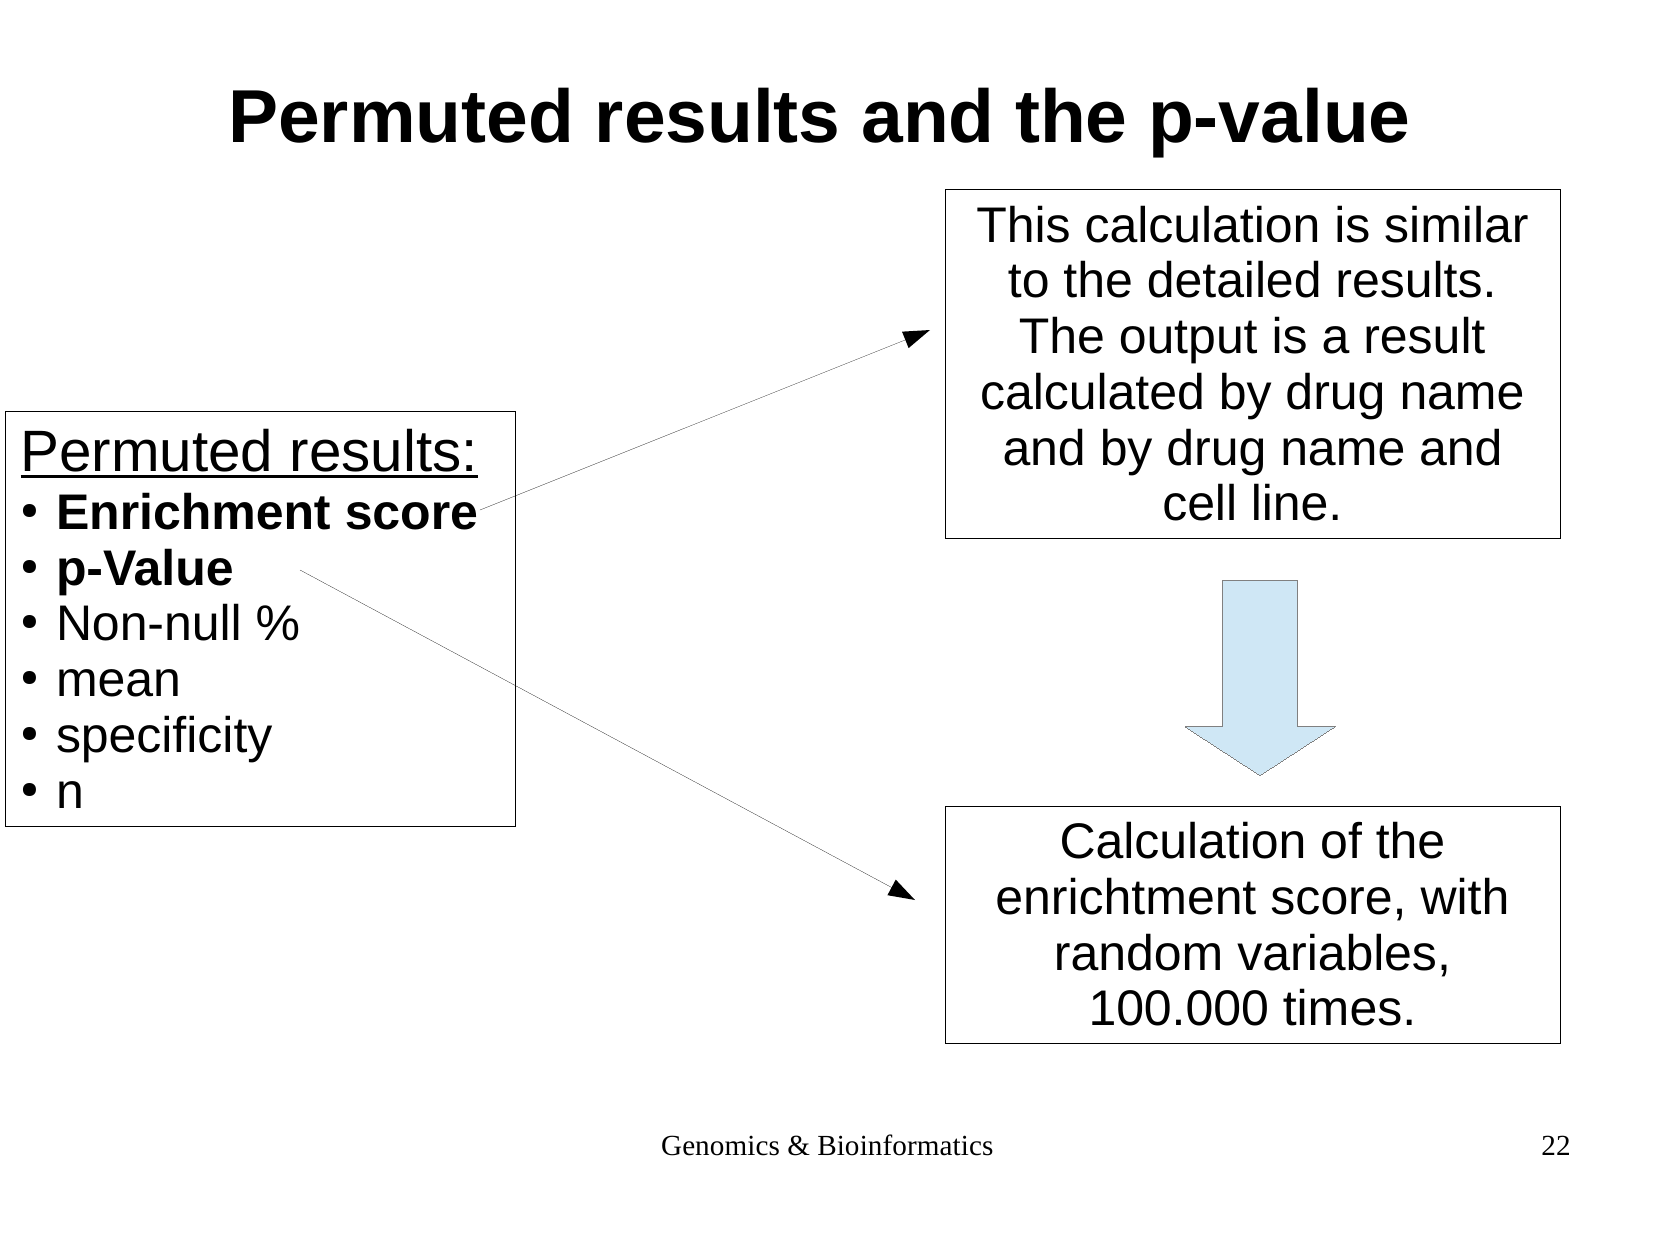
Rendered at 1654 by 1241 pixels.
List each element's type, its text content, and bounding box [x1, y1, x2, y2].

text_box [1185, 580, 1336, 776]
text_box This calculation is similar to the detailed results. The output is a result calculated by drug name and by drug name and cell line. [945, 189, 1561, 539]
text_box Permuted results: Enrichment score p-Value Non-null % mean specificity n [5, 411, 516, 827]
text_box Permuted results and the p-value [213, 66, 1441, 166]
text_box Calculation of the enrichtment score, with random variables, 100.000 times. [945, 806, 1561, 1044]
